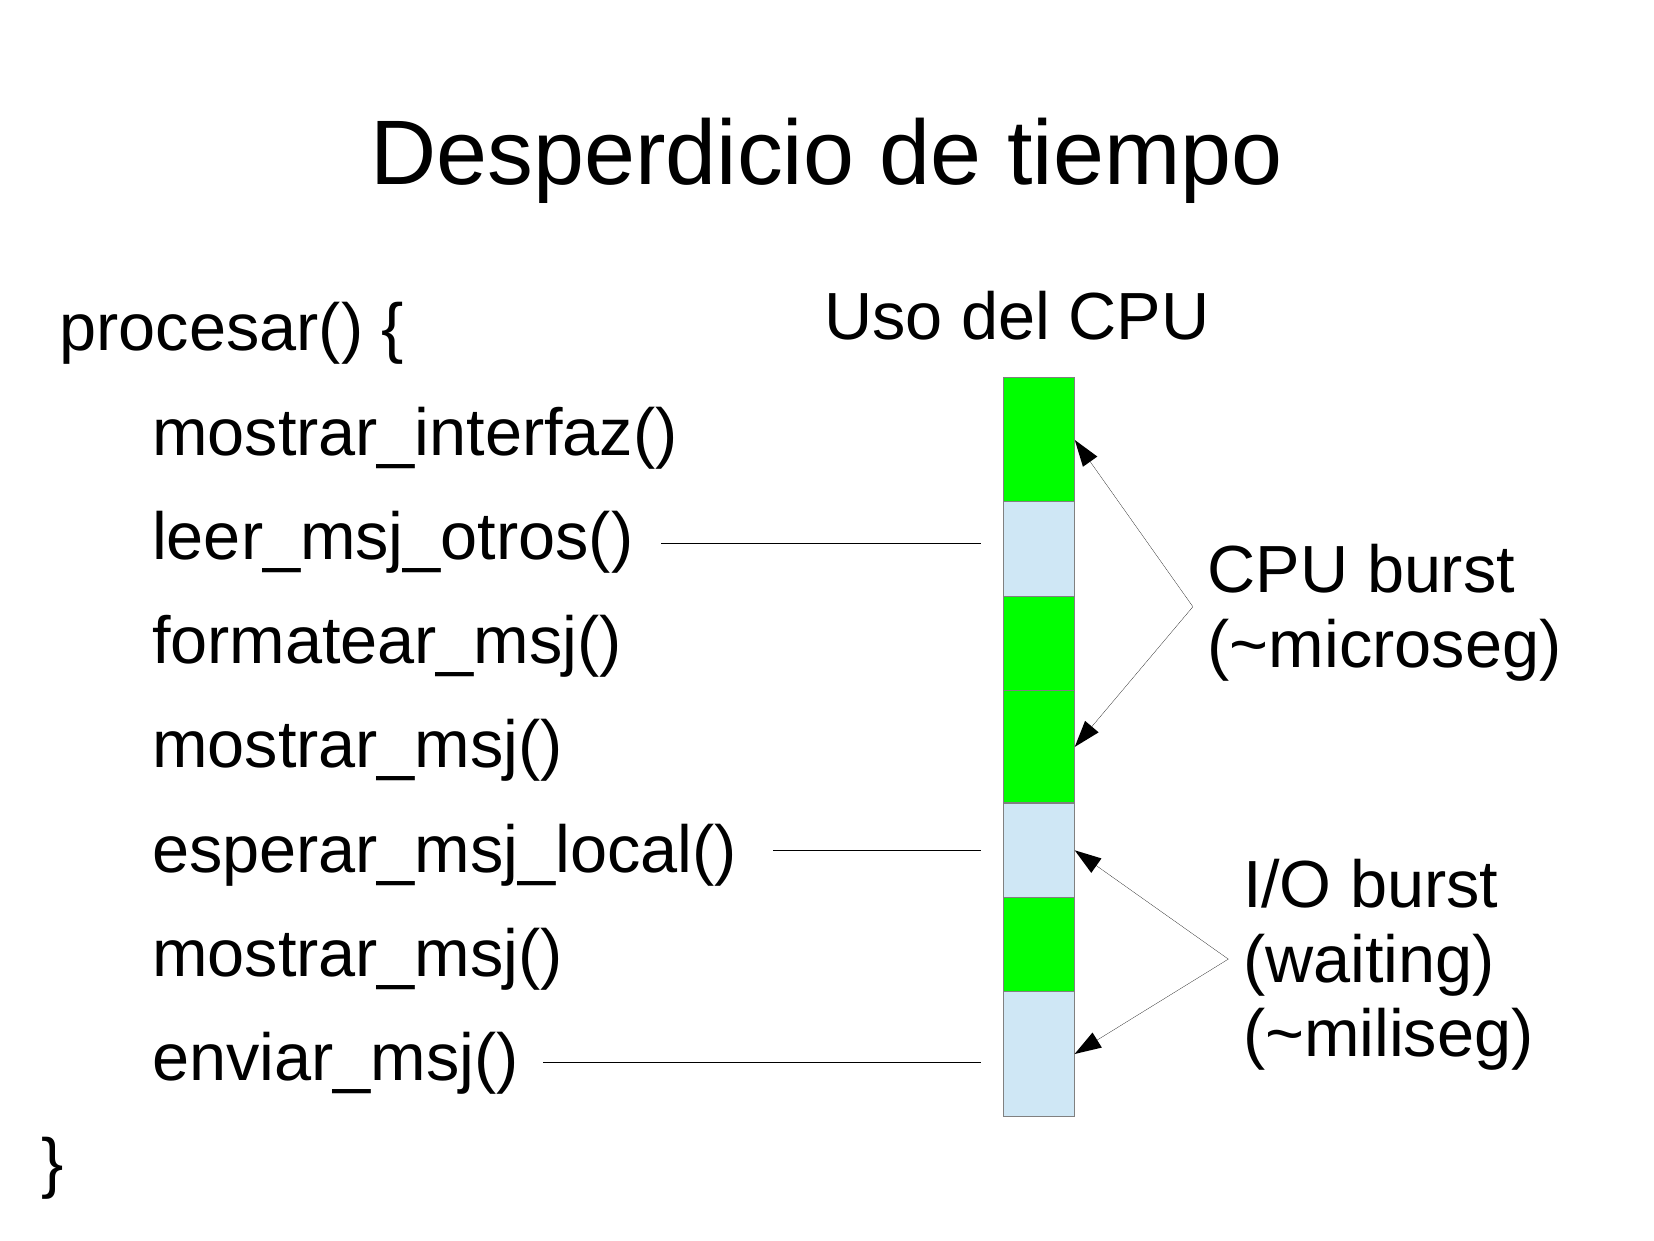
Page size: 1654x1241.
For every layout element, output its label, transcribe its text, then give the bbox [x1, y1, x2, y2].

text_box Uso del CPU [809, 271, 1306, 362]
text_box [1003, 377, 1075, 1117]
title Desperdicio de tiempo [82, 49, 1571, 257]
text_box CPU burst (~microseg) [1192, 524, 1654, 689]
text_box I/O burst (waiting) (~miliseg) [1228, 839, 1654, 1079]
list procesar() { mostrar_interfaz() leer_msj_otros() formatear_msj() mostrar_msj() esperar_msj_local() mostrar_msj() enviar_msj() } [0, 290, 774, 1205]
